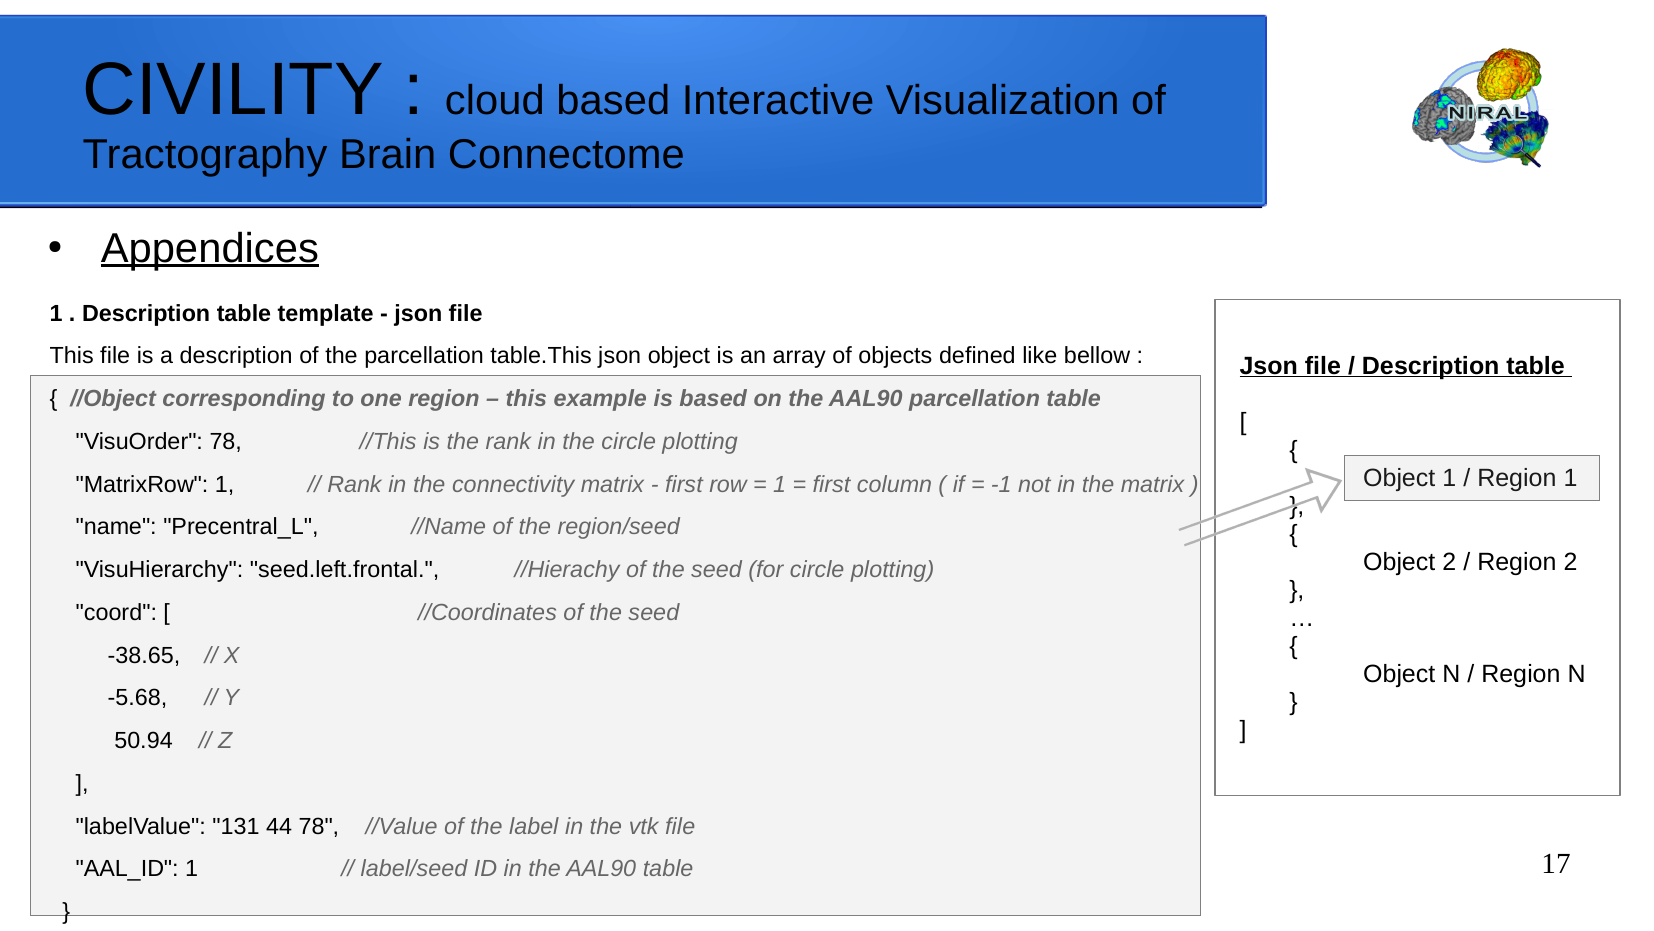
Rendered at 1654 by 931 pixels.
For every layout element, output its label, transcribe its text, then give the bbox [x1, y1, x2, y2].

picture [0, 13, 1270, 212]
picture [1169, 454, 1353, 565]
picture [1395, 21, 1576, 196]
title CIVILITY : cloud based Interactive Visualization of Tractography Brain Connectome [82, 35, 1235, 189]
text_box 1 . Description table template - json file This file is a description of the parcellation table.This json object is an array of objects defined like bellow : { //Object corresponding to one region – this example is based on the AAL90 parcellation table "VisuOrder": 78, //This is the rank in the circle plotting "MatrixRow": 1, // Rank in the connectivity matrix - first row = 1 = first column ( if = -1 not in the matrix ) "name": "Precentral_L", //Name of the region/seed "VisuHierarchy": "seed.left.frontal.", //Hierachy of the seed (for circle plotting) "coord": [ //Coordinates of the seed -38.65, // X -5.68, // Y 50.94 // Z ], "labelValue": "131 44 78", //Value of the label in the vtk file "AAL_ID": 1 // label/seed ID in the AAL90 table } [0, 300, 1654, 931]
list Appendices [30, 224, 826, 300]
